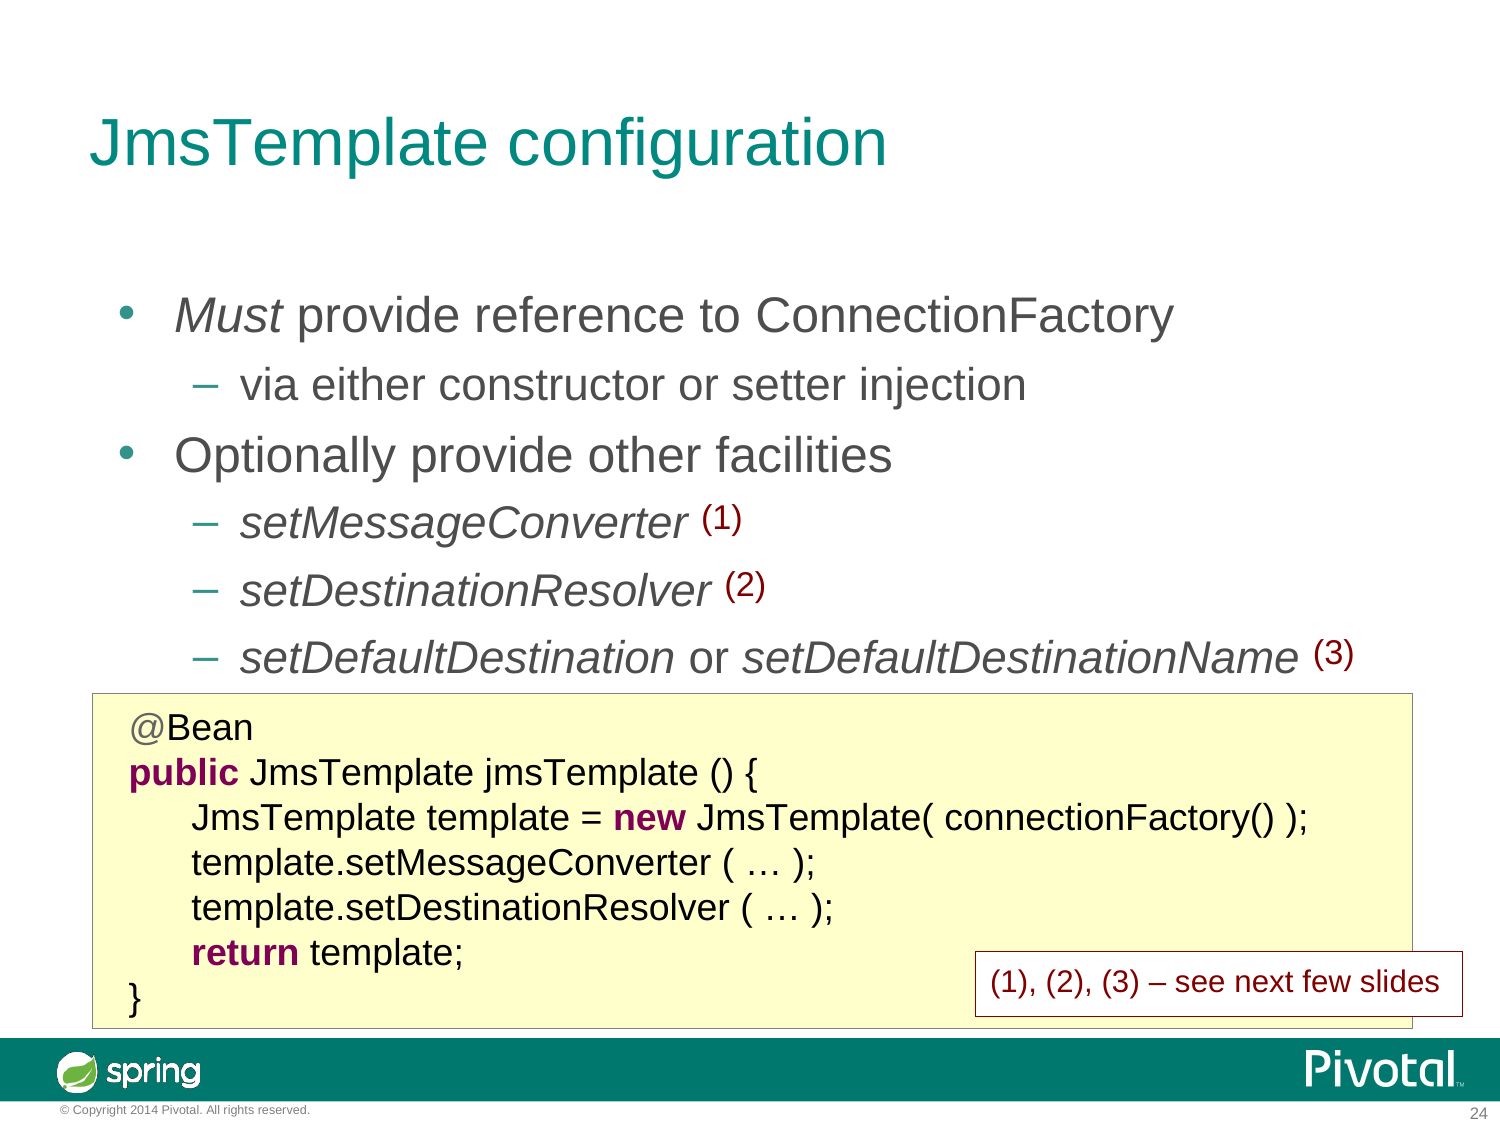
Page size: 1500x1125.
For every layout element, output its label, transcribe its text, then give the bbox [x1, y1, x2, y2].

text_box @Bean public JmsTemplate jmsTemplate () { JmsTemplate template = new JmsTemplate( connectionFactory() ); template.setMessageConverter ( … ); template.setDestinationResolver ( … ); return template; } [92, 693, 1413, 1029]
title JmsTemplate configuration [75, 44, 1426, 233]
picture [1306, 1050, 1464, 1087]
text_box (1), (2), (3) – see next few slides [975, 951, 1463, 1017]
picture [32, 1041, 210, 1103]
list Must provide reference to ConnectionFactory via either constructor or setter injection Optionally provide other facilities setMessageConverter (1) setDestinationResolver (2) setDefaultDestination or setDefaultDestinationName (3) [102, 274, 1394, 693]
